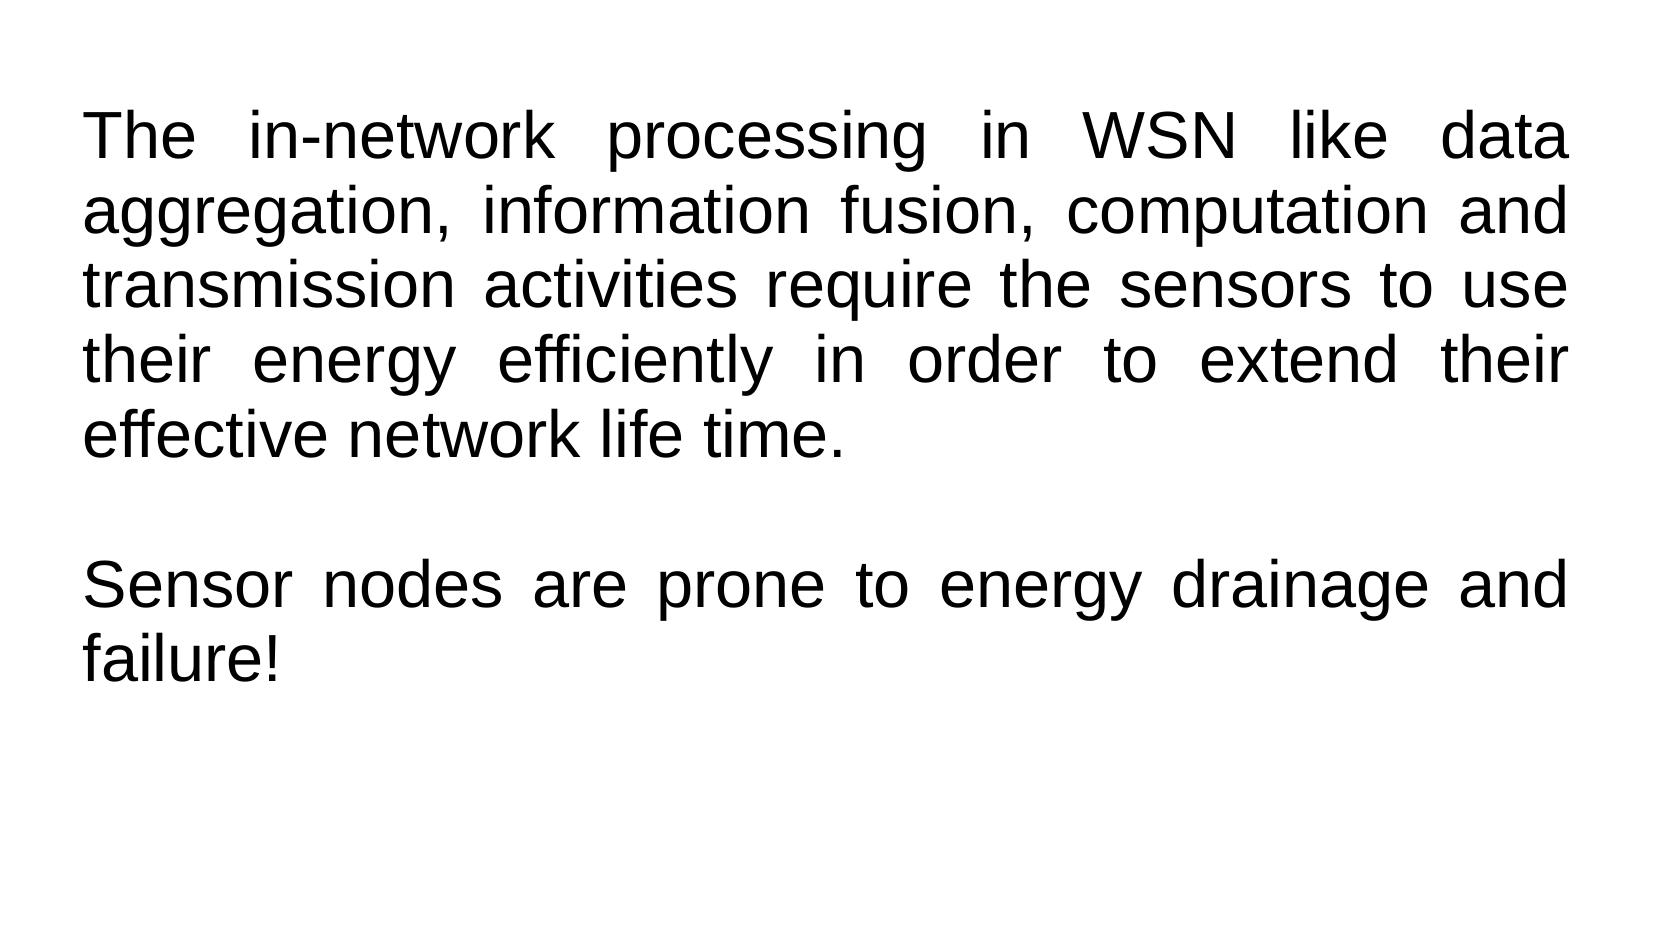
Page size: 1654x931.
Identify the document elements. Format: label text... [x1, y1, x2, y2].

subtitle The in-network processing in WSN like data aggregation, information fusion, computation and transmission activities require the sensors to use their energy efficiently in order to extend their effective network life time. Sensor nodes are prone to energy drainage and failure! [82, 37, 1571, 757]
